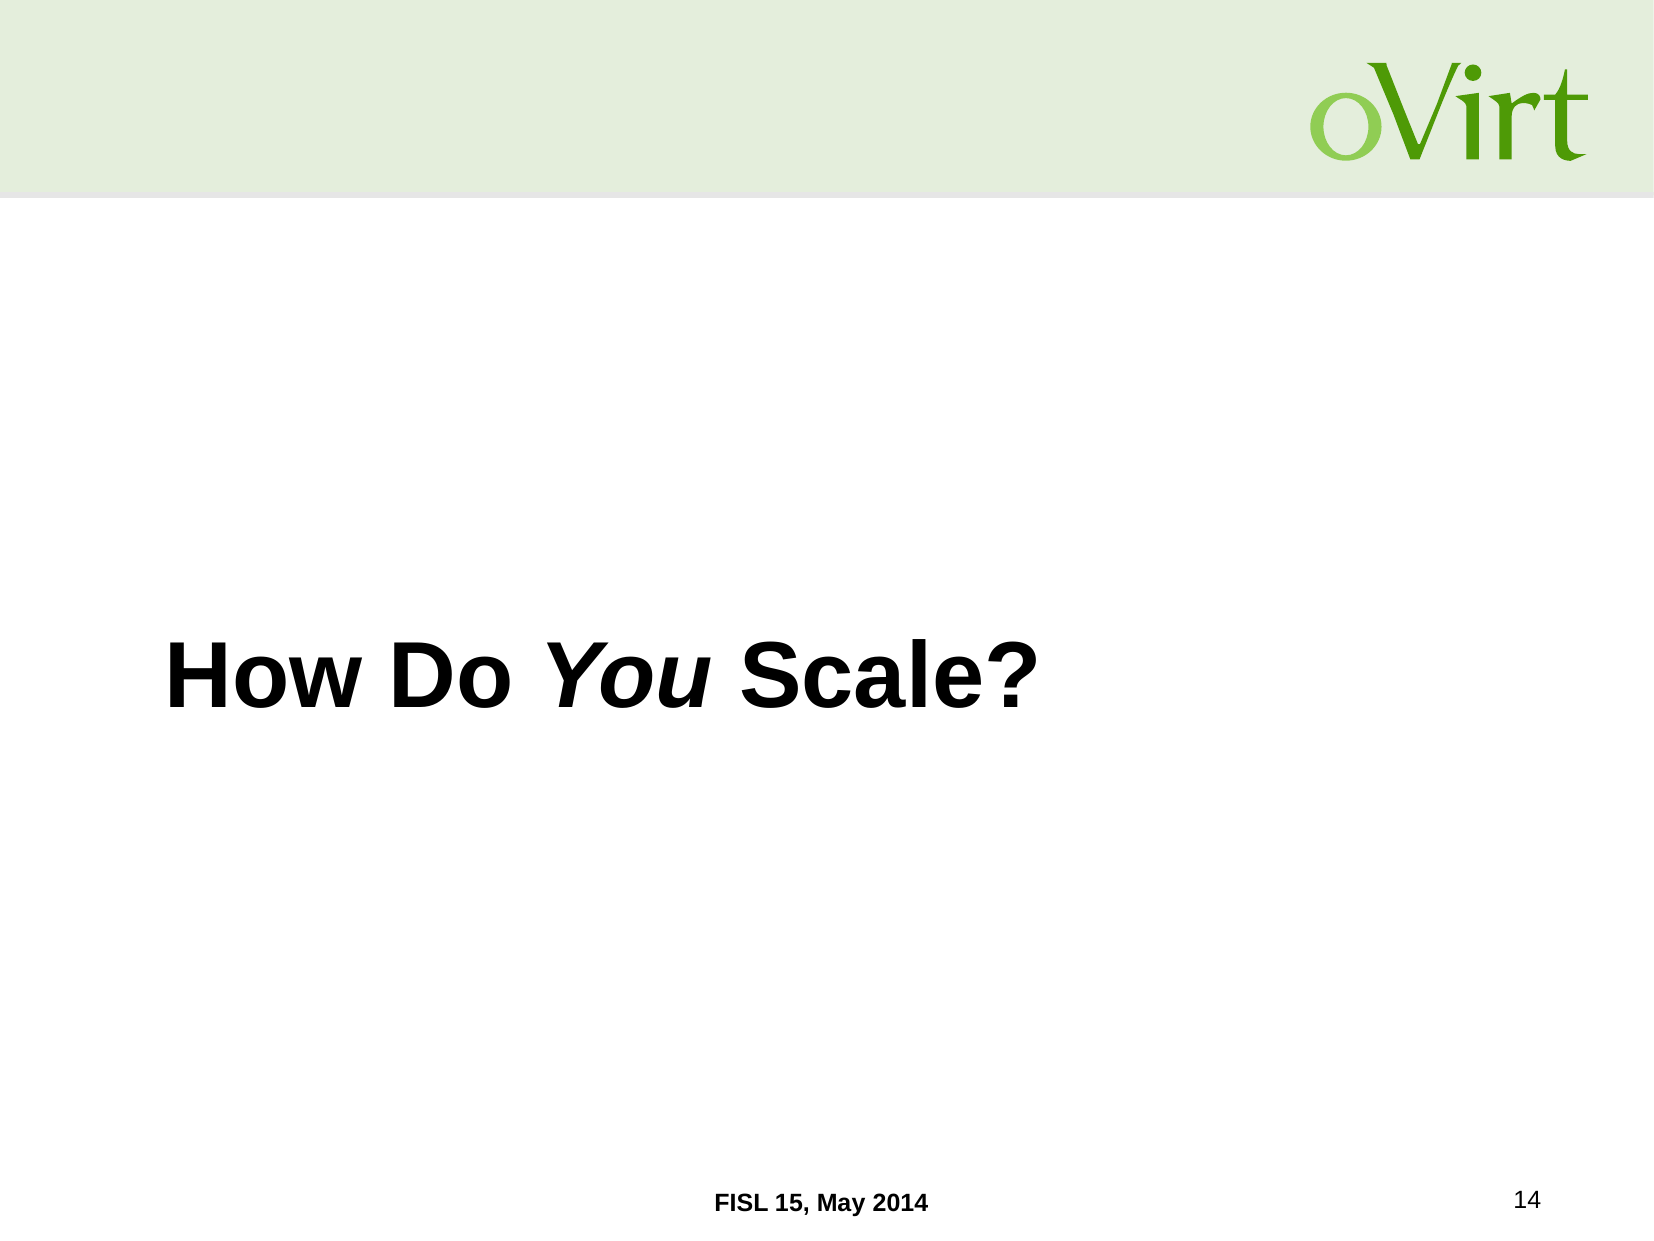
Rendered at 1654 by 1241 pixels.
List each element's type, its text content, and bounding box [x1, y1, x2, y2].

text_box How Do You Scale? [150, 615, 1654, 750]
